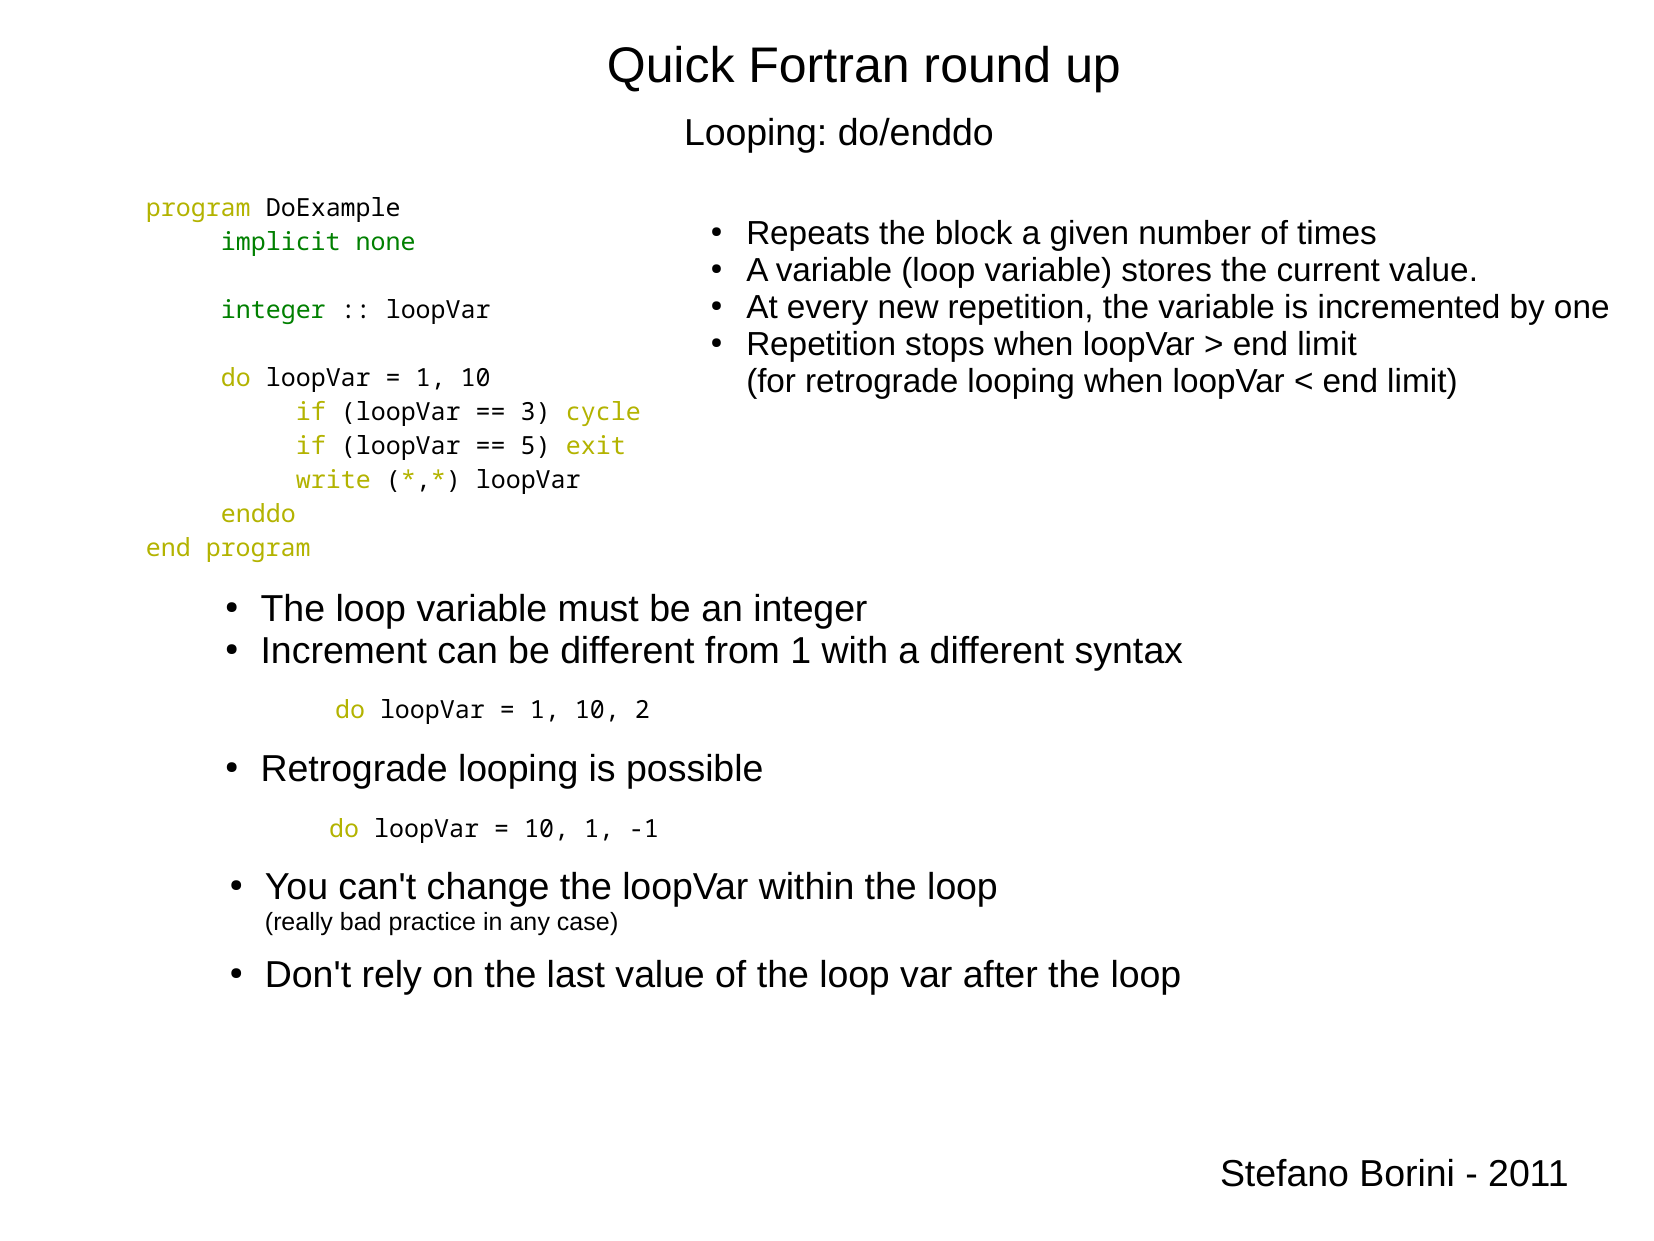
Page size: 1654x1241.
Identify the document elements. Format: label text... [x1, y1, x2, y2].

text_box Looping: do/enddo [669, 103, 1010, 161]
text_box Don't rely on the last value of the loop var after the loop [214, 946, 1199, 1004]
text_box Retrograde looping is possible [210, 739, 781, 797]
text_box Repeats the block a given number of times A variable (loop variable) stores the current value. At every new repetition, the variable is incremented by one Repetition stops when loopVar > end limit (for retrograde looping when loopVar < end limit) [695, 206, 1626, 408]
text_box do loopVar = 1, 10, 2 [320, 684, 665, 731]
text_box The loop variable must be an integer Increment can be different from 1 with a different syntax [210, 580, 1200, 680]
text_box program DoExample implicit none integer :: loopVar do loopVar = 1, 10 if (loopVar == 3) cycle if (loopVar == 5) exit write (*,*) loopVar enddo end program [131, 182, 656, 541]
text_box do loopVar = 10, 1, -1 [314, 802, 674, 850]
text_box You can't change the loopVar within the loop (really bad practice in any case) [214, 858, 1026, 943]
